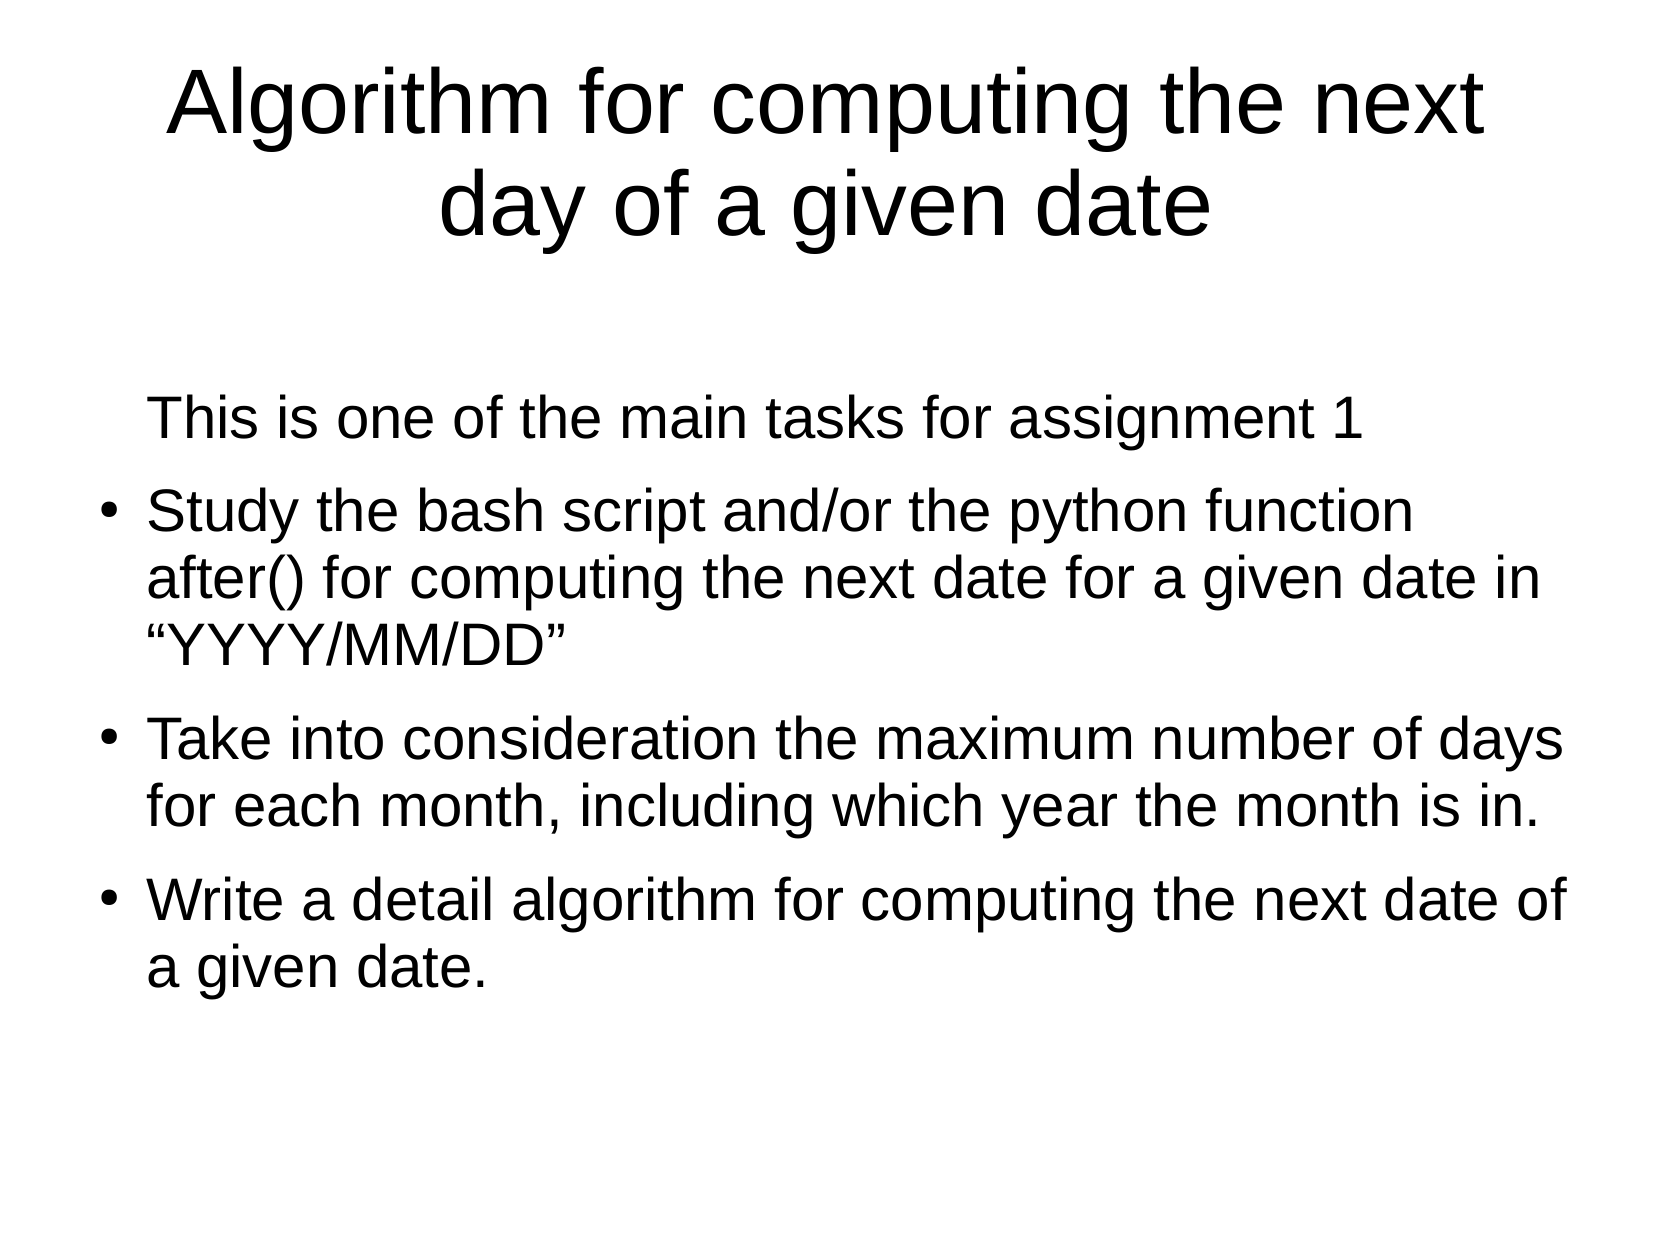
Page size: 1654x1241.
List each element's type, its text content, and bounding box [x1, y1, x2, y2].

list This is one of the main tasks for assignment 1 Study the bash script and/or the python function after() for computing the next date for a given date in “YYYY/MM/DD” Take into consideration the maximum number of days for each month, including which year the month is in. Write a detail algorithm for computing the next date of a given date. [82, 290, 1571, 1010]
title Algorithm for computing the next day of a given date [82, 49, 1571, 257]
